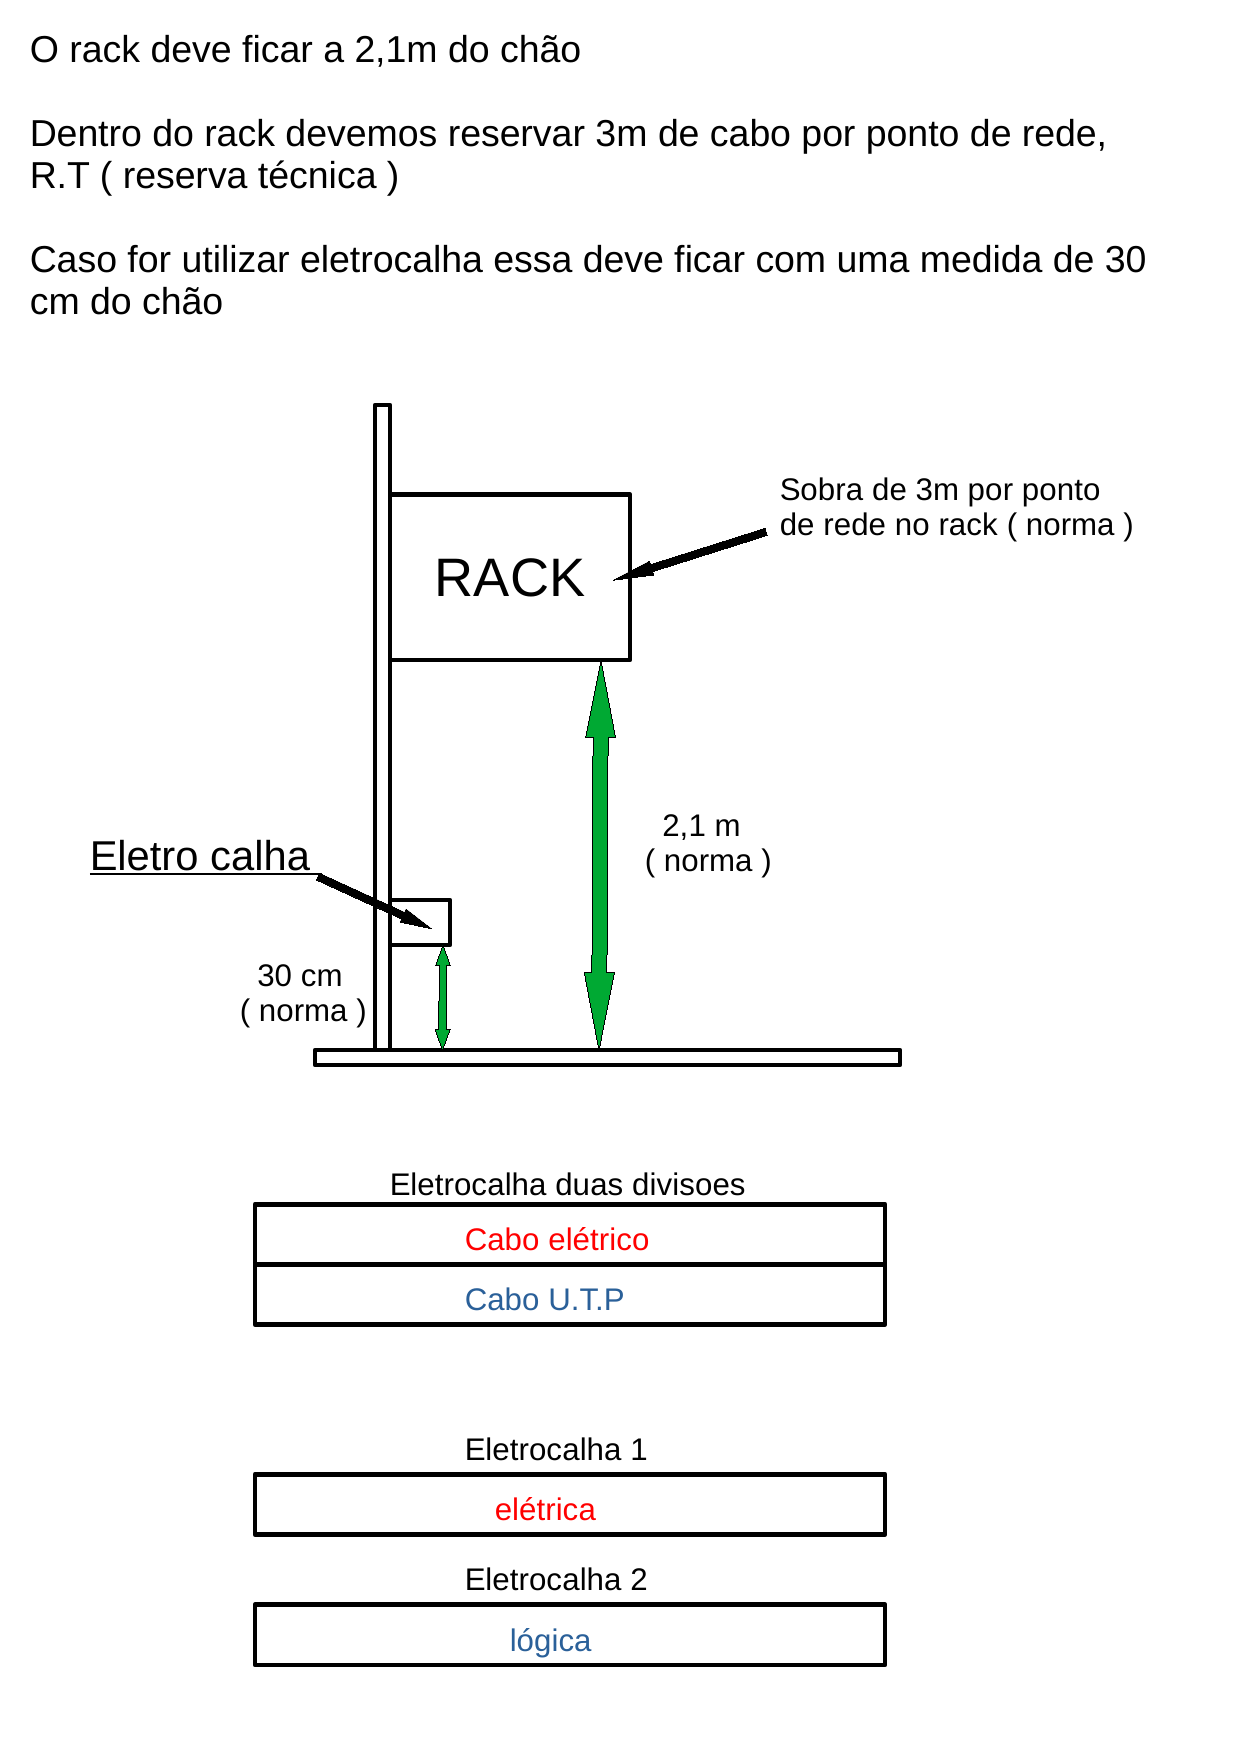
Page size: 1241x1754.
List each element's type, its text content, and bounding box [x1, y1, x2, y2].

text_box Cabo U.T.P [450, 1275, 721, 1325]
text_box O rack deve ficar a 2,1m do chão Dentro do rack devemos reservar 3m de cabo por ponto de rede, R.T ( reserva técnica ) Caso for utilizar eletrocalha essa deve ficar com uma medida de 30 cm do chão [15, 21, 1186, 330]
text_box Eletro calha [75, 825, 391, 933]
text_box RACK [420, 540, 616, 616]
text_box Cabo elétrico [450, 1215, 721, 1264]
text_box Eletrocalha 2 [450, 1555, 841, 1605]
text_box Eletrocalha duas divisoes [375, 1159, 766, 1210]
text_box [255, 1474, 886, 1535]
text_box Sobra de 3m por ponto de rede no rack ( norma ) [765, 465, 1156, 550]
text_box 2,1 m ( norma ) [630, 800, 811, 886]
text_box [255, 1604, 886, 1666]
text_box 30 cm ( norma ) [225, 950, 406, 1036]
text_box Eletrocalha 1 [450, 1424, 841, 1475]
text_box [315, 405, 901, 1066]
text_box [255, 1204, 886, 1325]
text_box lógica [495, 1615, 766, 1666]
text_box elétrica [480, 1485, 751, 1535]
